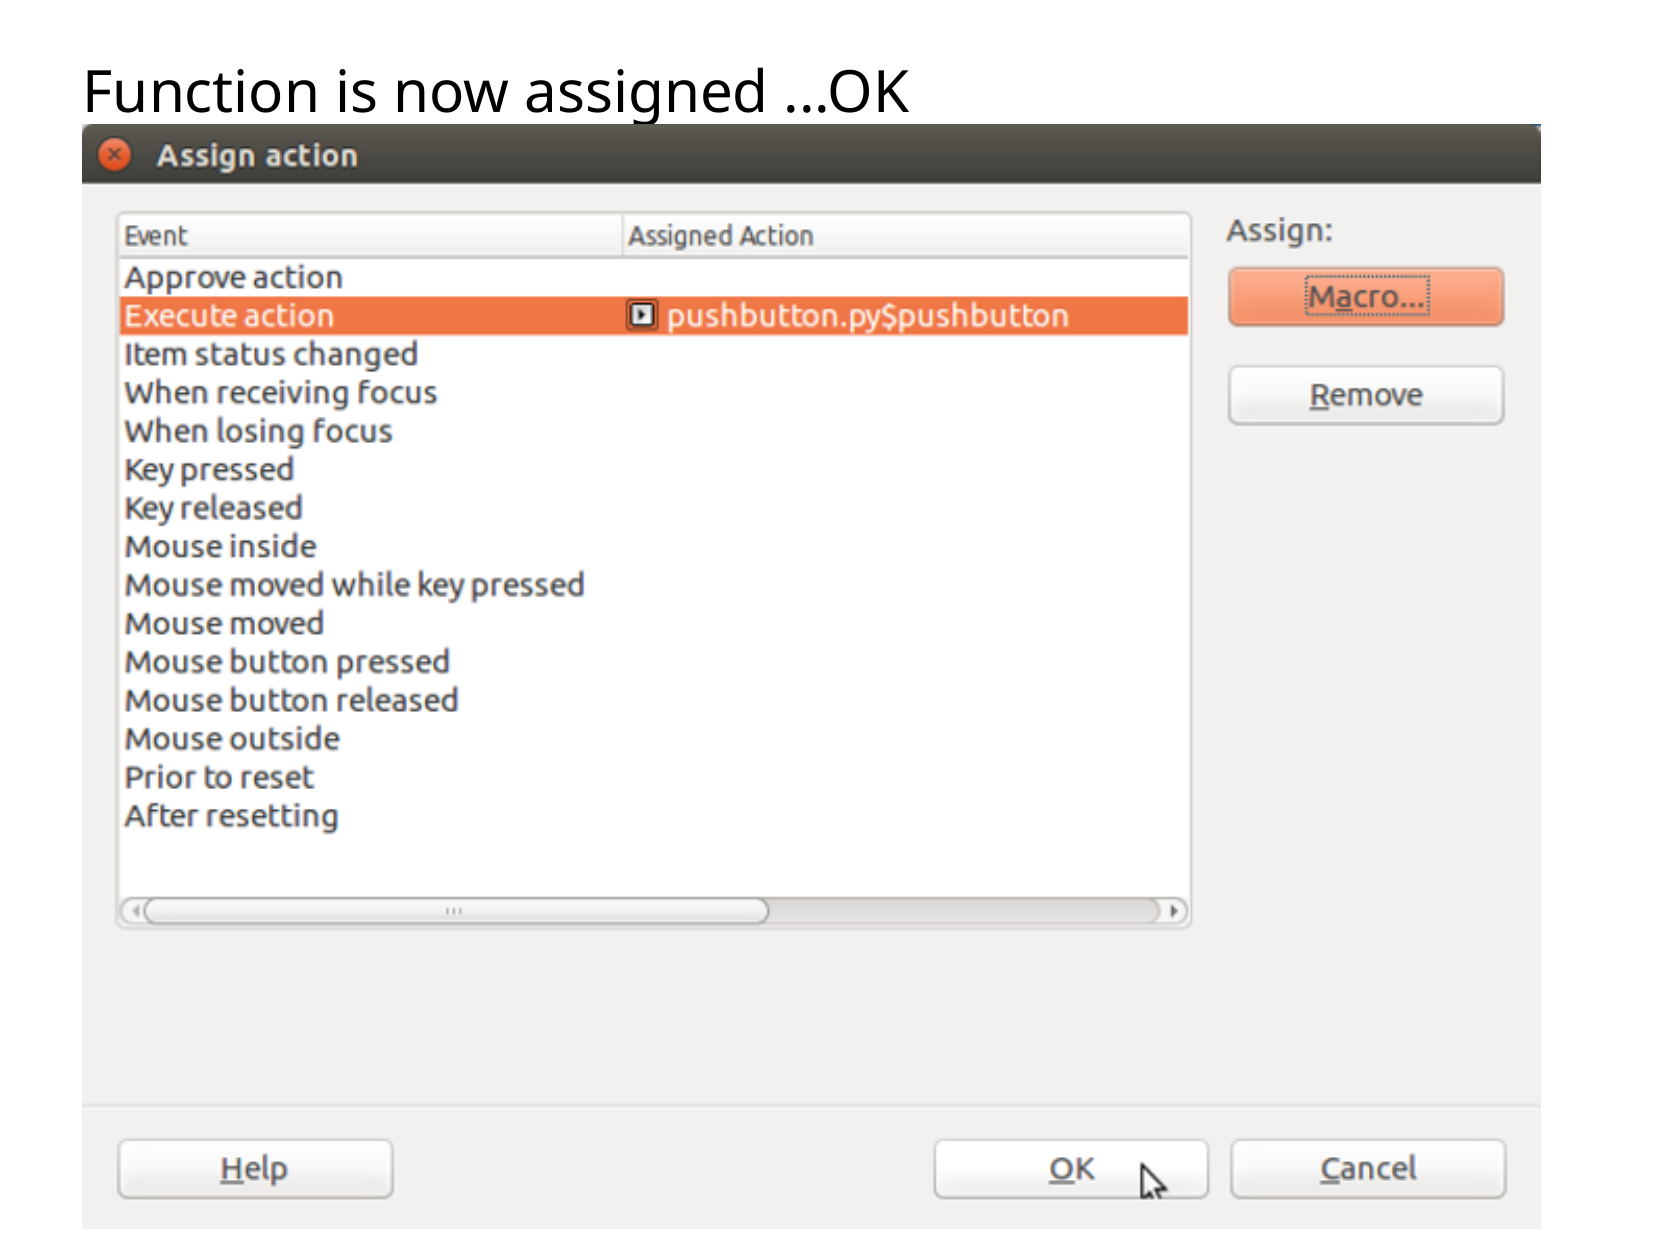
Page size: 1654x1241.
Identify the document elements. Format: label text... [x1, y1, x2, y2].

picture [82, 124, 1541, 1229]
title Function is now assigned ...OK [82, 49, 1571, 130]
